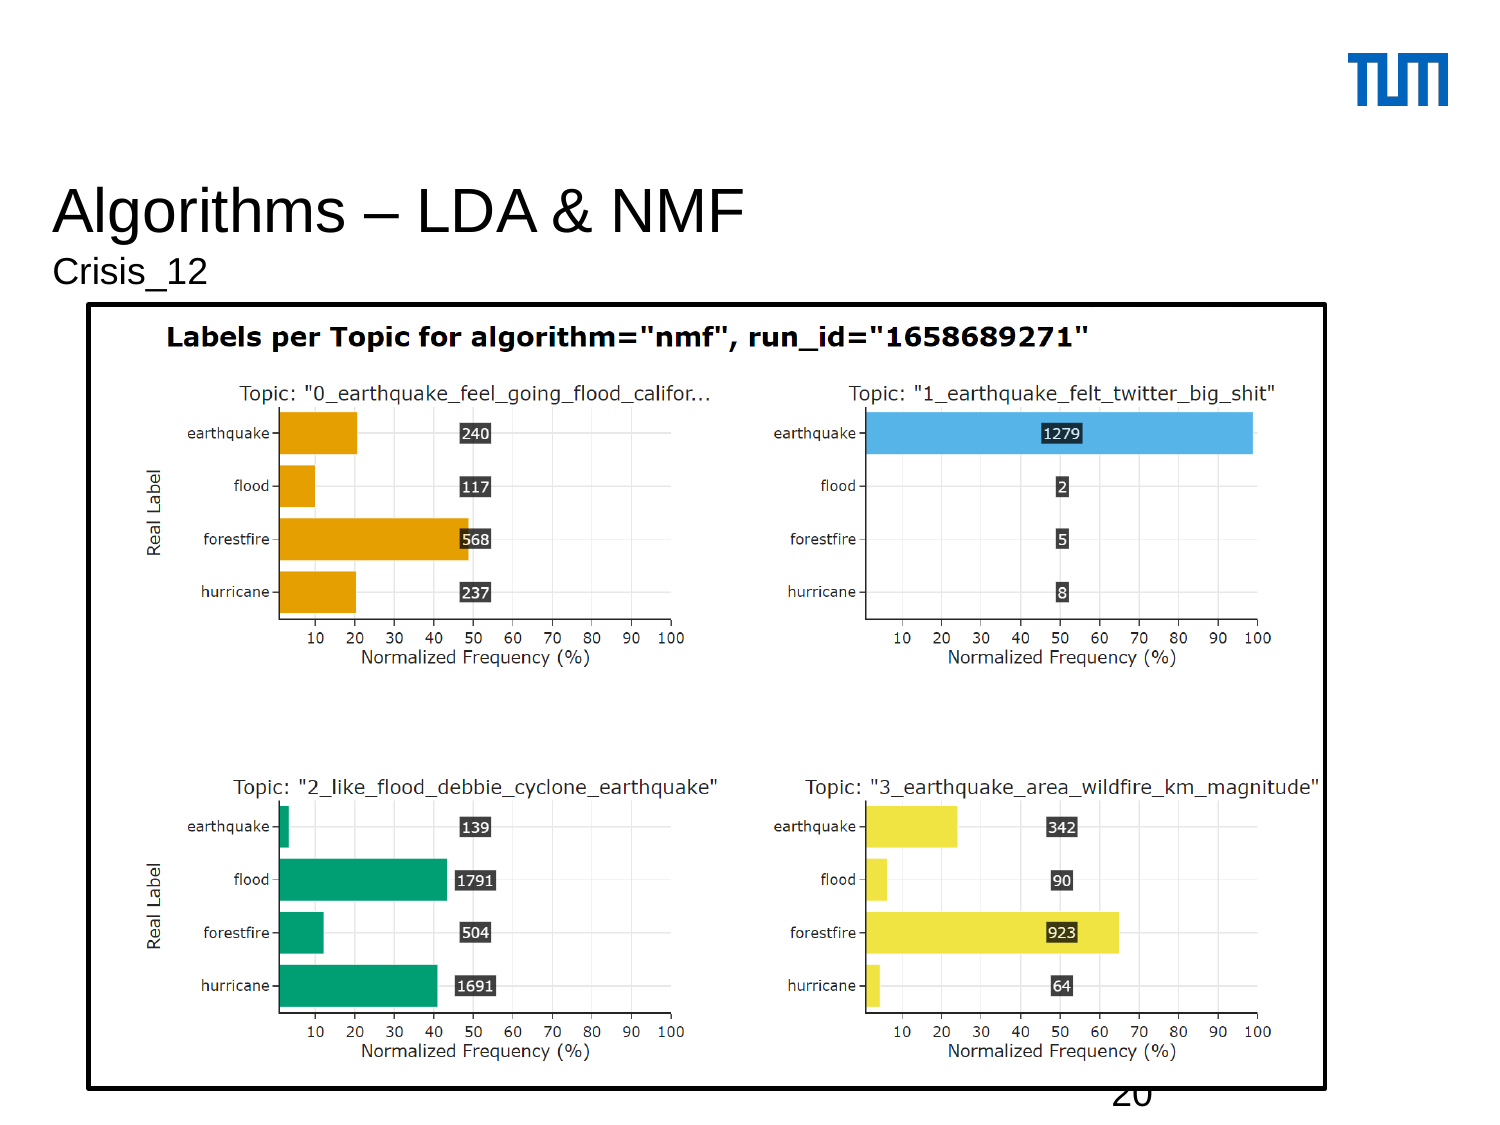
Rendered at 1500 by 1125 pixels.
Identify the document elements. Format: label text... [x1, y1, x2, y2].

picture [1348, 53, 1448, 106]
picture [90, 306, 1323, 1087]
text_box Algorithms – LDA & NMF Crisis_12 [52, 165, 1449, 233]
text_box <number> [1111, 1061, 1448, 1122]
